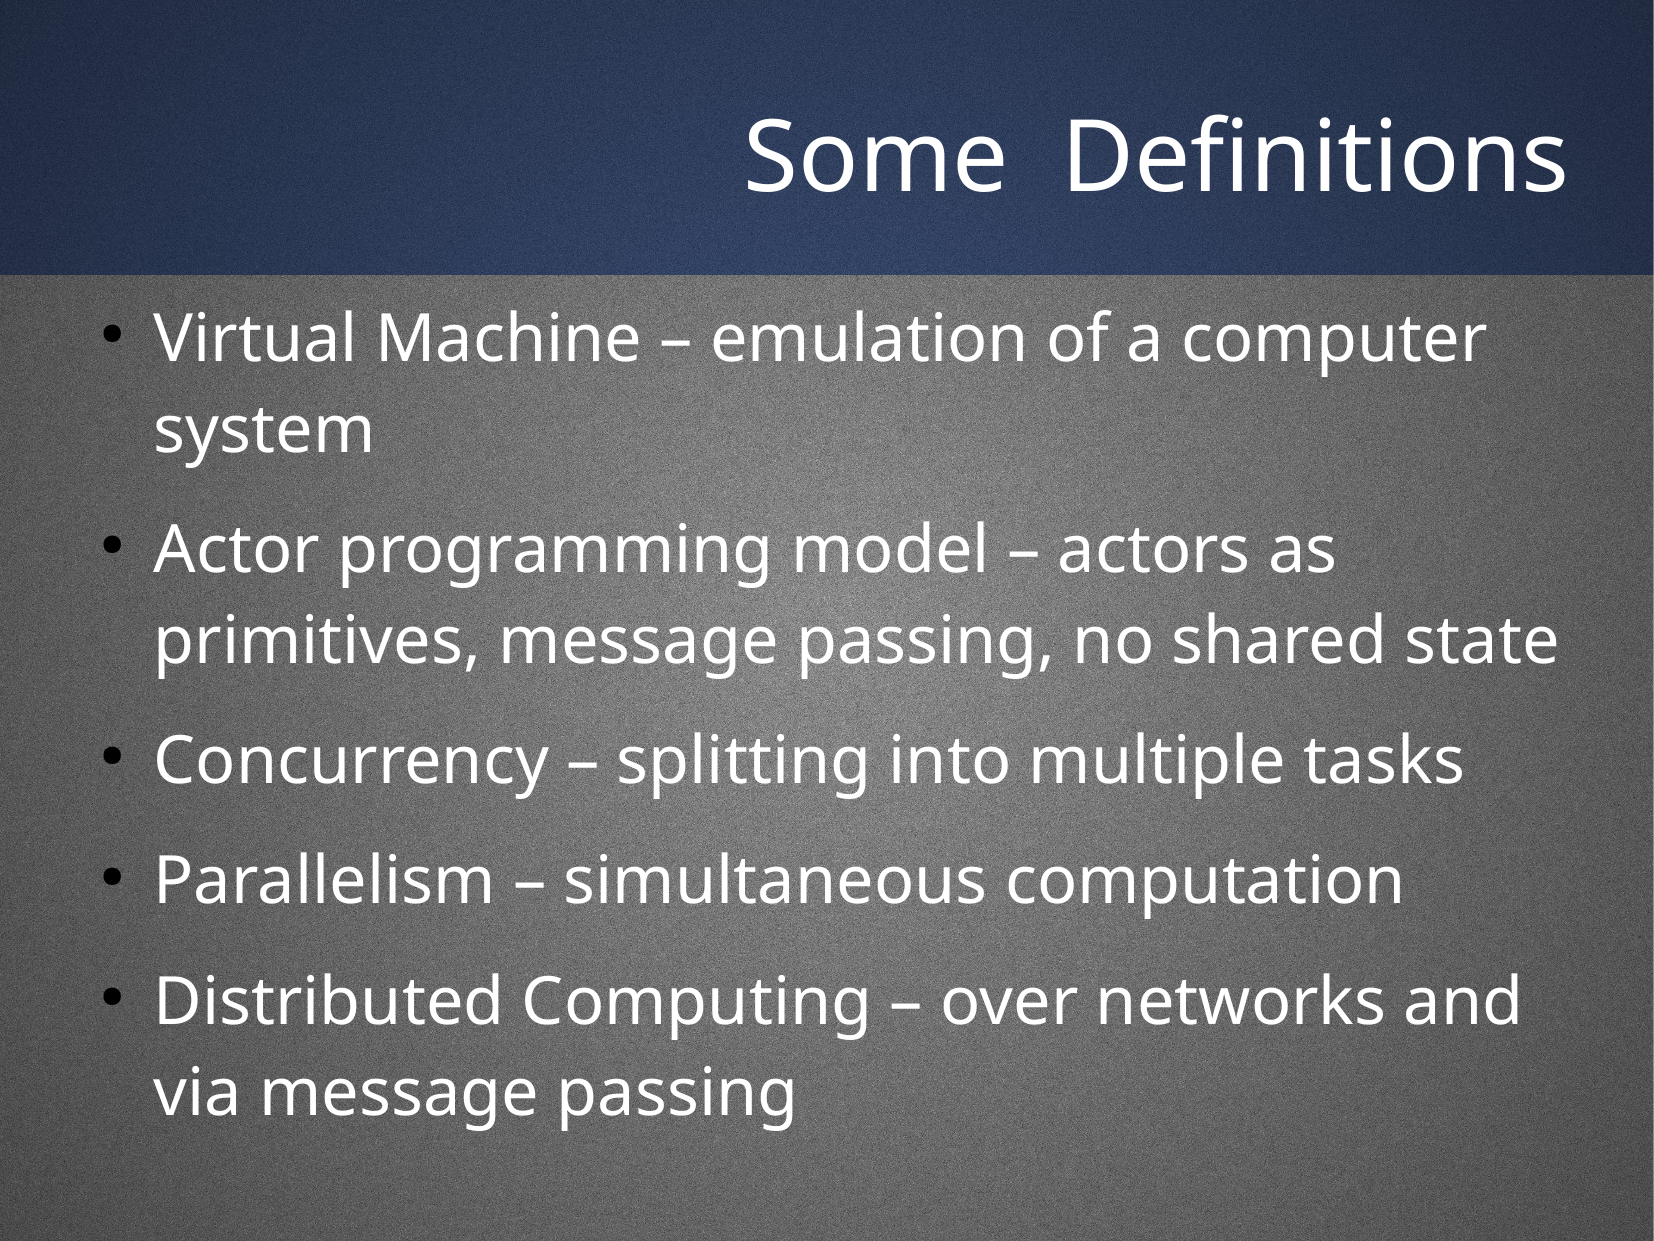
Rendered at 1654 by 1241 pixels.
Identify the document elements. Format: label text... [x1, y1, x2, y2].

picture [0, 0, 1654, 1241]
list Virtual Machine – emulation of a computer system Actor programming model – actors as primitives, message passing, no shared state Concurrency – splitting into multiple tasks Parallelism – simultaneous computation Distributed Computing – over networks and via message passing [82, 290, 1571, 1109]
title Some Definitions [82, 49, 1571, 257]
